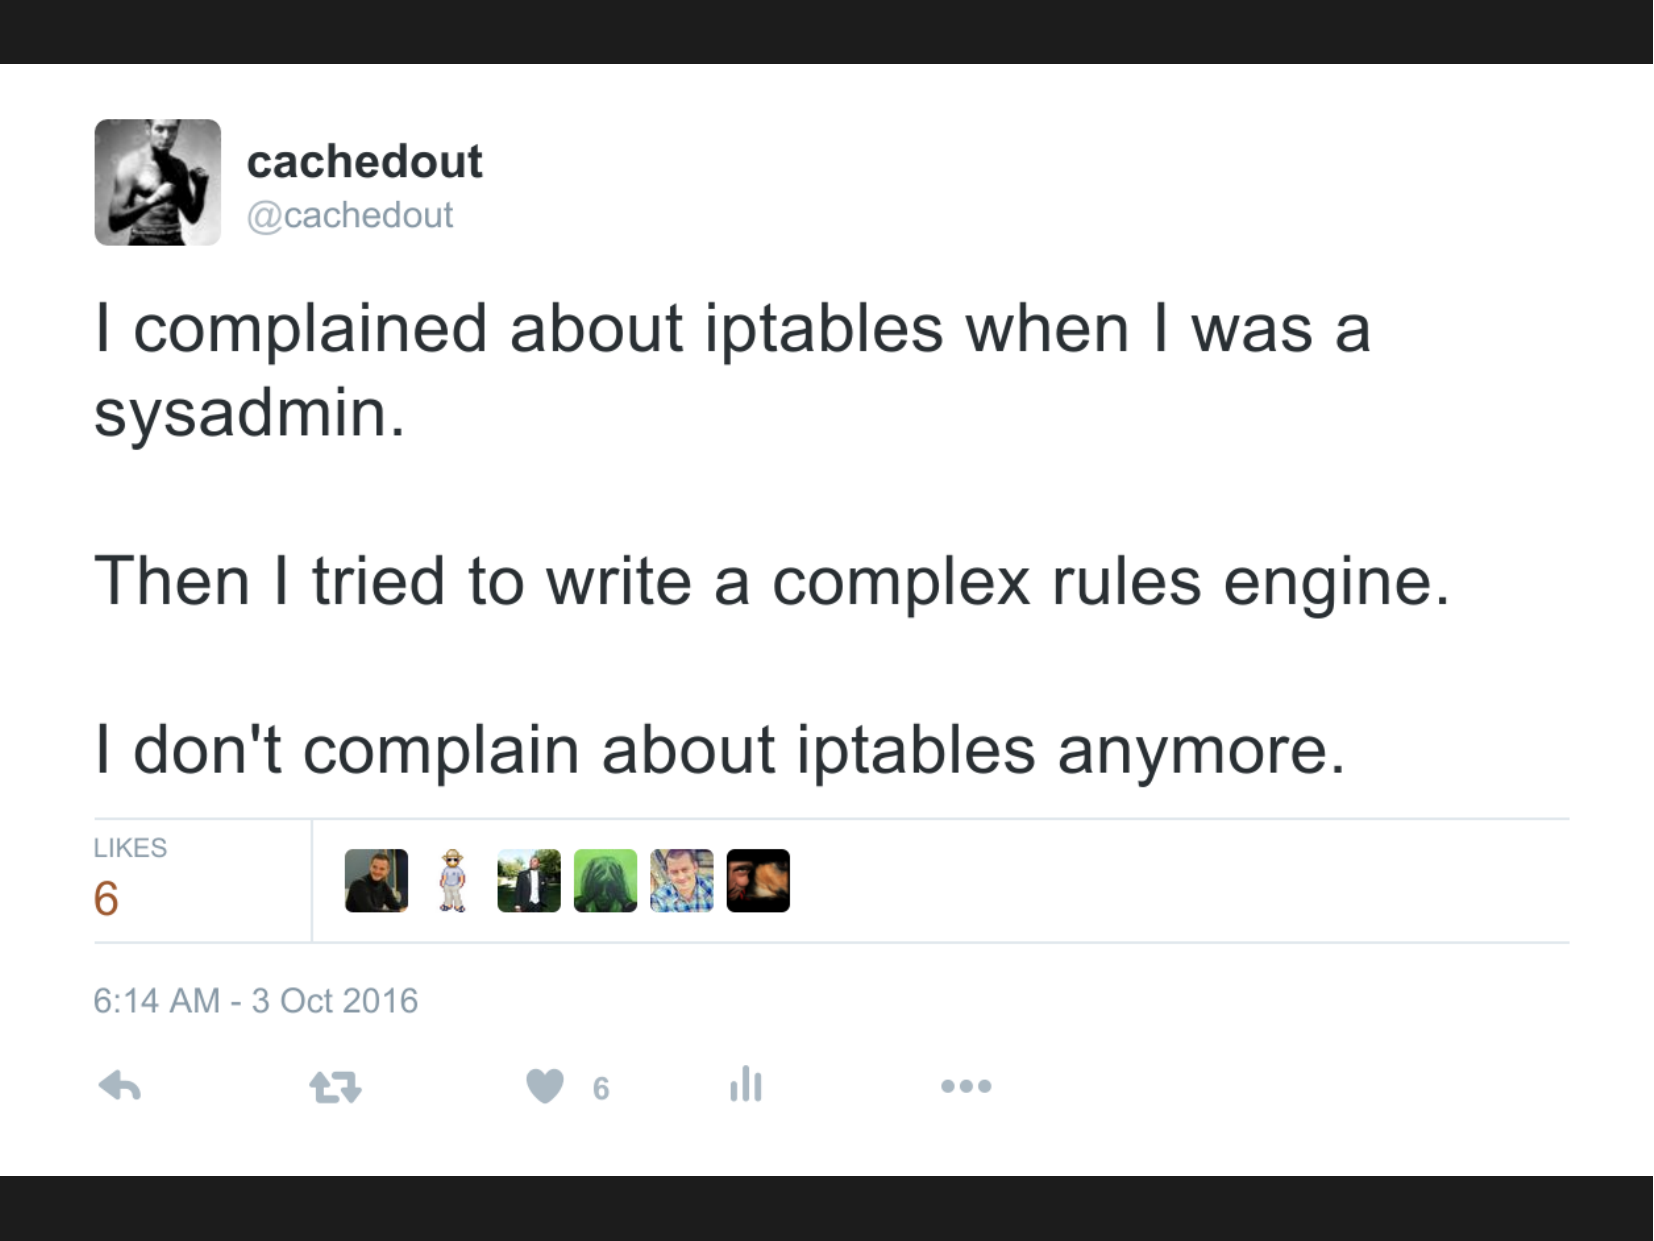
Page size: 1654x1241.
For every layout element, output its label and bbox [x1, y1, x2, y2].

picture [0, 64, 1653, 1176]
